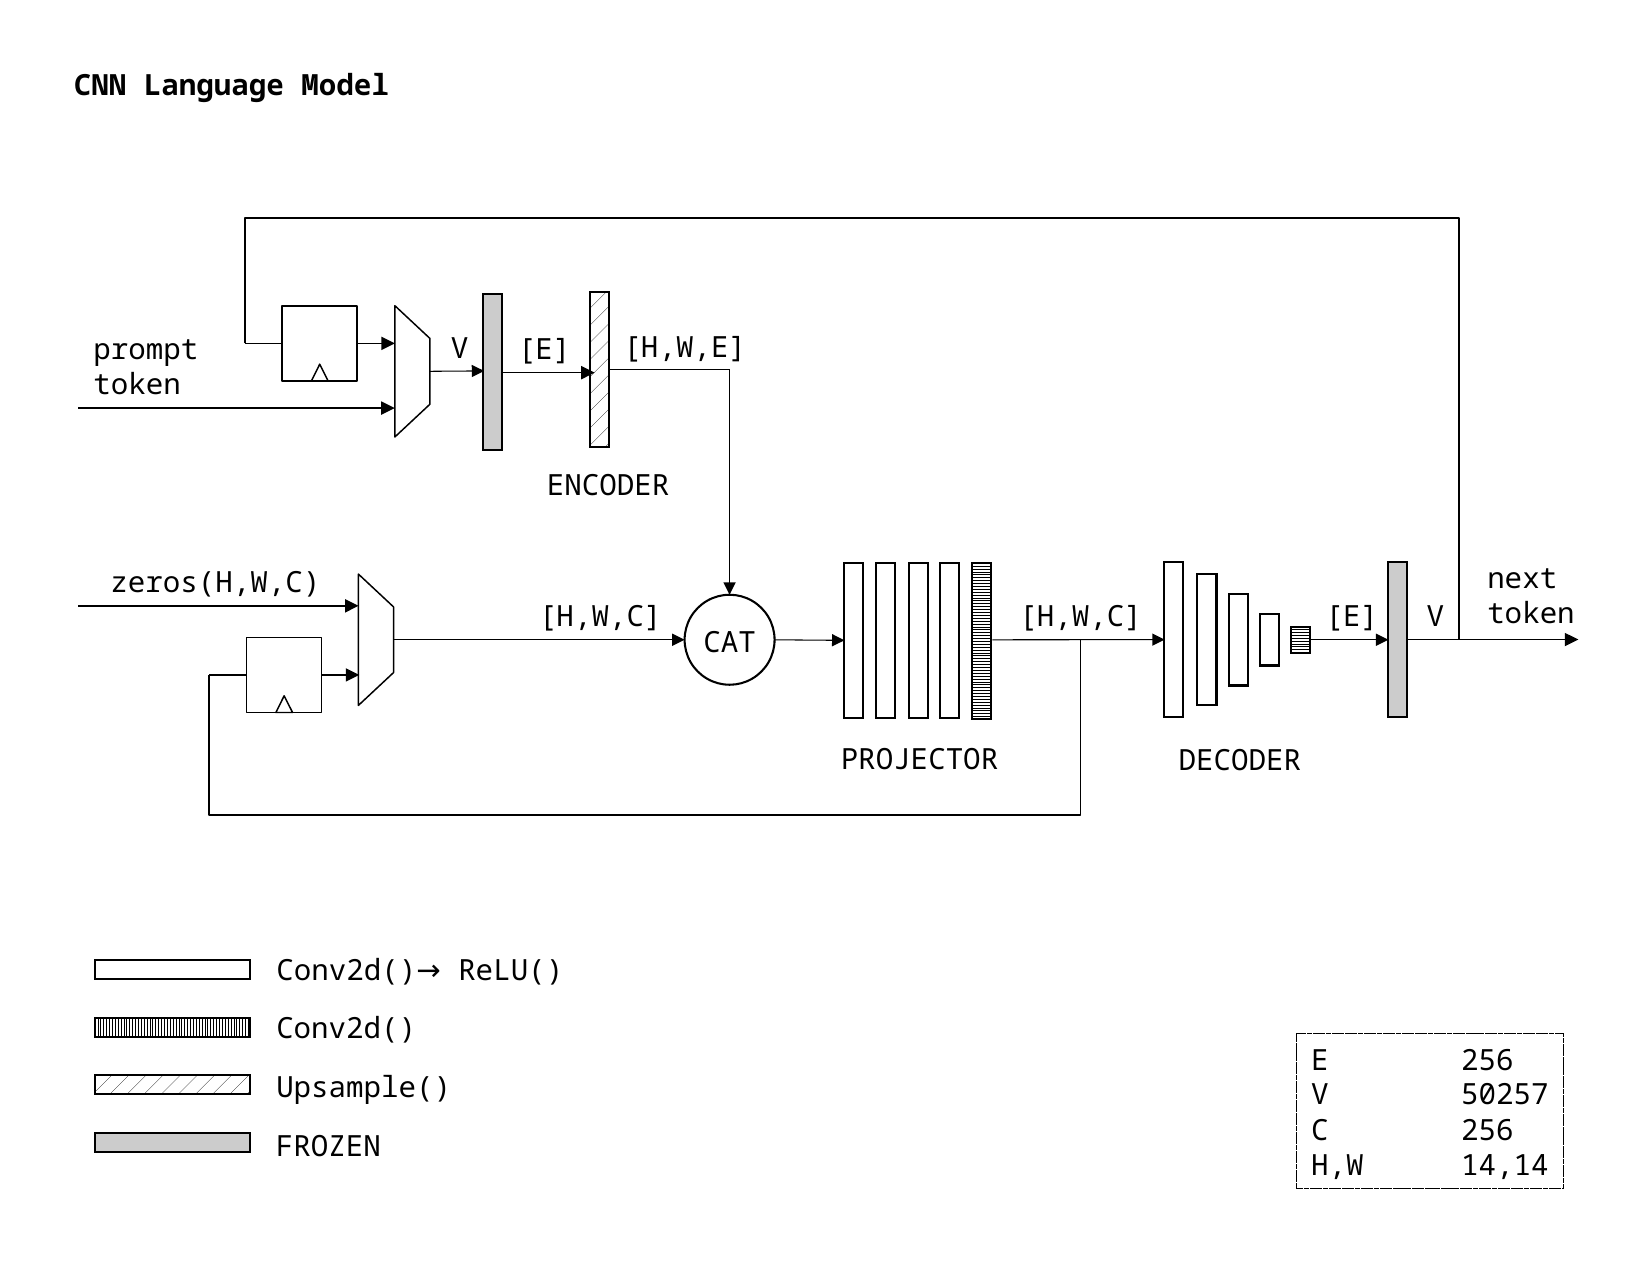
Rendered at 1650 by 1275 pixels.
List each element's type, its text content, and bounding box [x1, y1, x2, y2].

text_box Upsample() [261, 1061, 467, 1111]
text_box V [1411, 589, 1460, 640]
text_box [94, 1017, 251, 1037]
text_box E 256 V 50257 C 256 H,W 14,14 [1296, 1033, 1564, 1189]
text_box zeros(H,W,C) [95, 556, 336, 605]
text_box CAT [688, 615, 771, 666]
text_box next token [1472, 551, 1590, 637]
text_box [589, 291, 609, 448]
text_box [94, 1133, 251, 1153]
text_box [358, 574, 394, 706]
text_box [971, 563, 991, 719]
text_box [482, 294, 502, 450]
text_box [H,W,C] [524, 589, 677, 639]
text_box [282, 305, 358, 381]
text_box Conv2d() [261, 1002, 432, 1053]
text_box DECODER [1146, 733, 1316, 784]
text_box [94, 1075, 251, 1095]
text_box [246, 637, 322, 713]
text_box [394, 305, 430, 438]
text_box prompt token [78, 323, 214, 407]
text_box V [436, 322, 482, 370]
text_box [H,W,E] [609, 320, 761, 371]
text_box [E] [1310, 589, 1394, 640]
text_box [1388, 562, 1408, 718]
text_box PROJECTOR [826, 732, 1014, 783]
text_box [E] [503, 322, 586, 372]
text_box [1291, 626, 1311, 653]
text_box FROZEN [261, 1119, 396, 1170]
text_box CNN Language Model [59, 58, 404, 109]
text_box [H,W,C] [1004, 590, 1157, 639]
text_box ENCODER [514, 458, 685, 509]
text_box Conv2d()→ ReLU() [261, 943, 579, 994]
